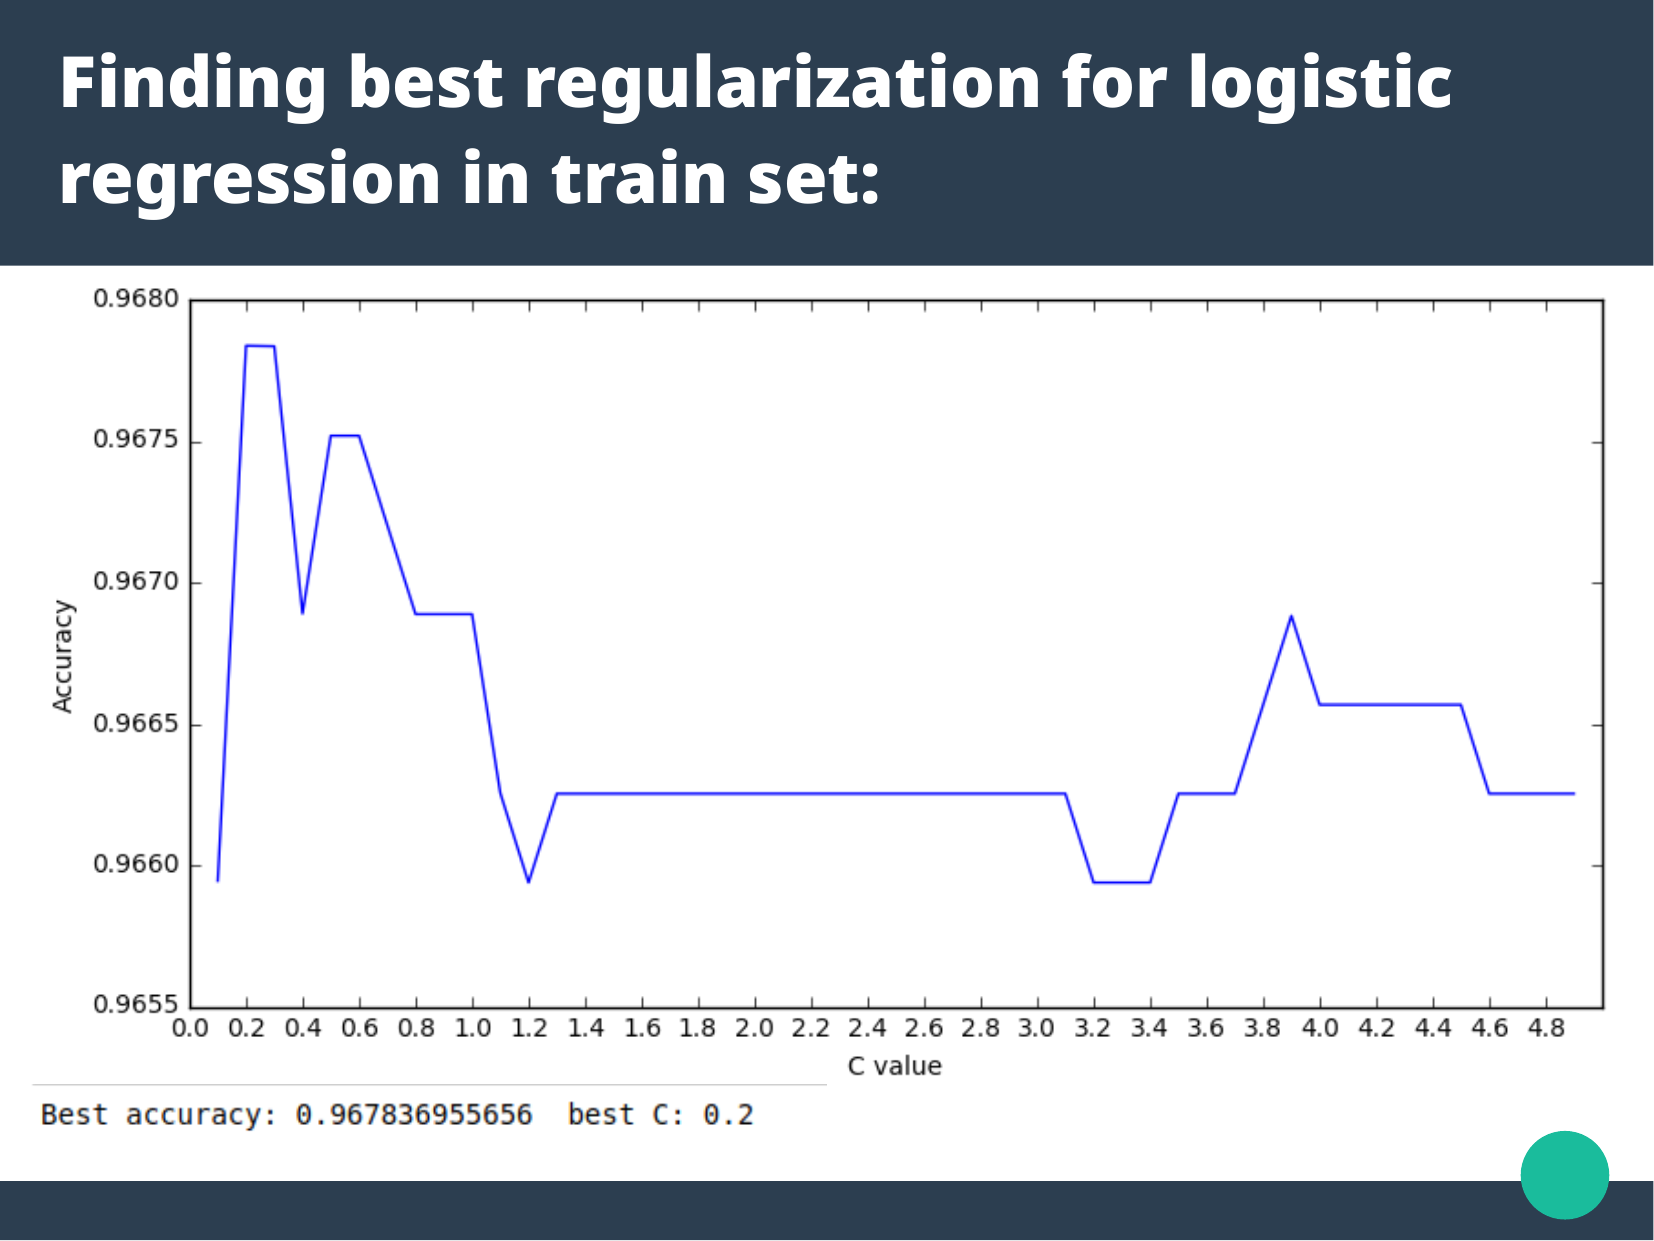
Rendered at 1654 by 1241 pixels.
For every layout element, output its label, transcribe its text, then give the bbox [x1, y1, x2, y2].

picture [31, 269, 1619, 1170]
title Finding best regularization for logistic regression in train set: [59, 45, 1595, 211]
